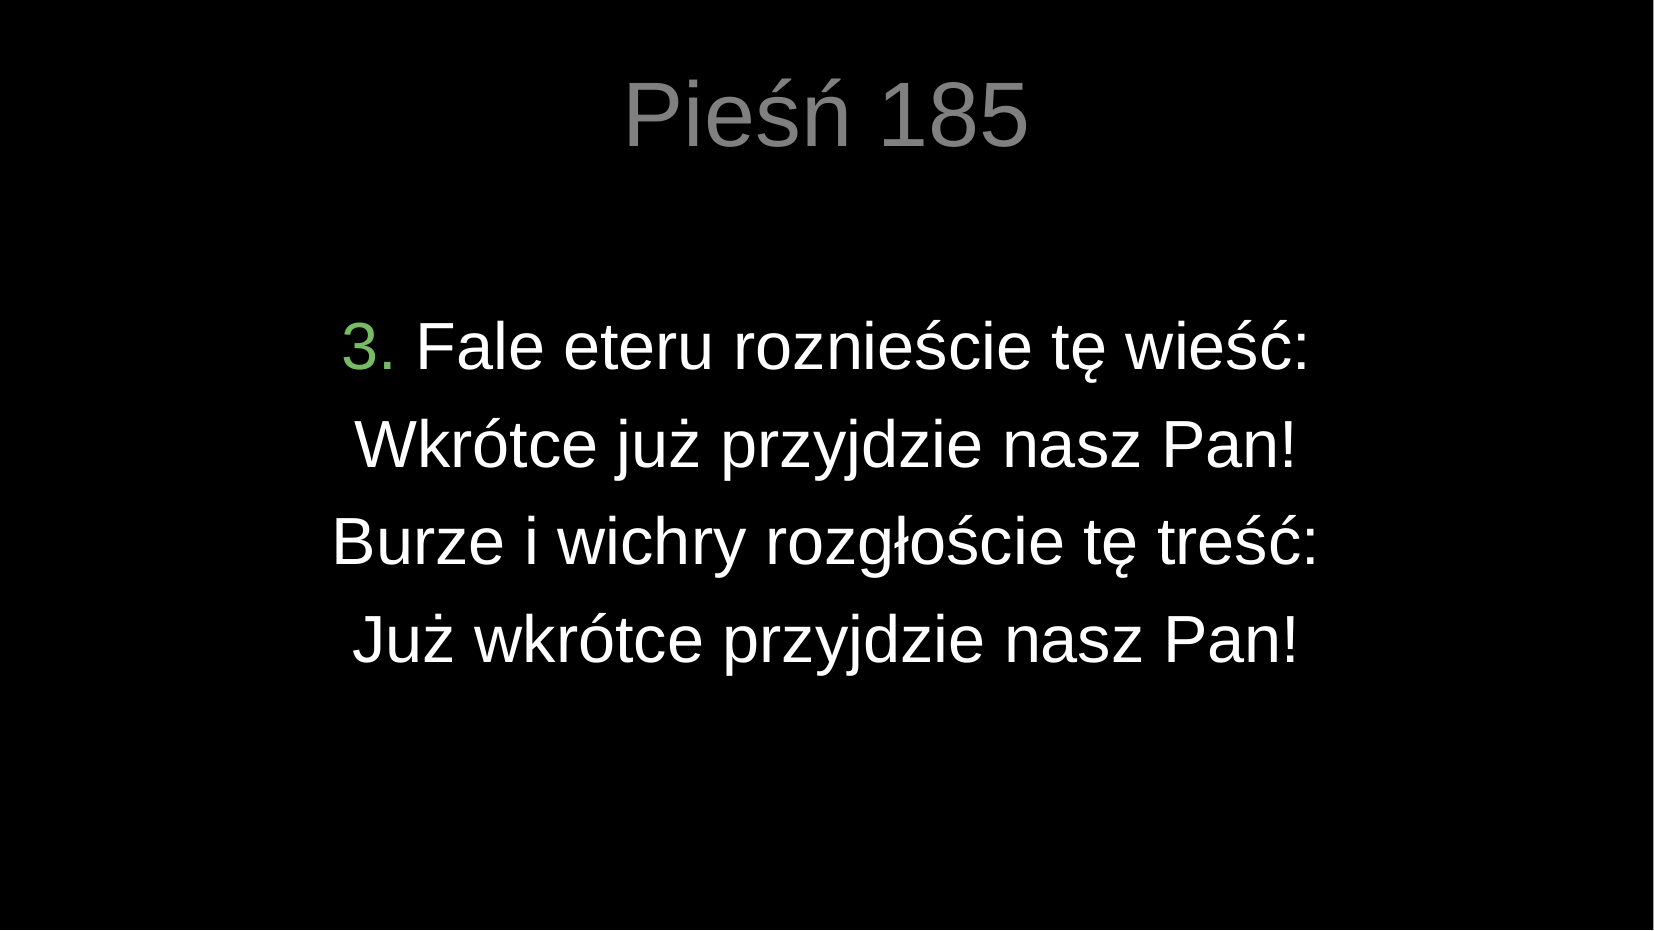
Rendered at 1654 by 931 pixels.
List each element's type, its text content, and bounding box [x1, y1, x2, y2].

title Pieśń 185 [82, 37, 1571, 193]
subtitle 3. Fale eteru roznieście tę wieść: Wkrótce już przyjdzie nasz Pan! Burze i wichry rozgłoście tę treść: Już wkrótce przyjdzie nasz Pan! [82, 217, 1571, 757]
